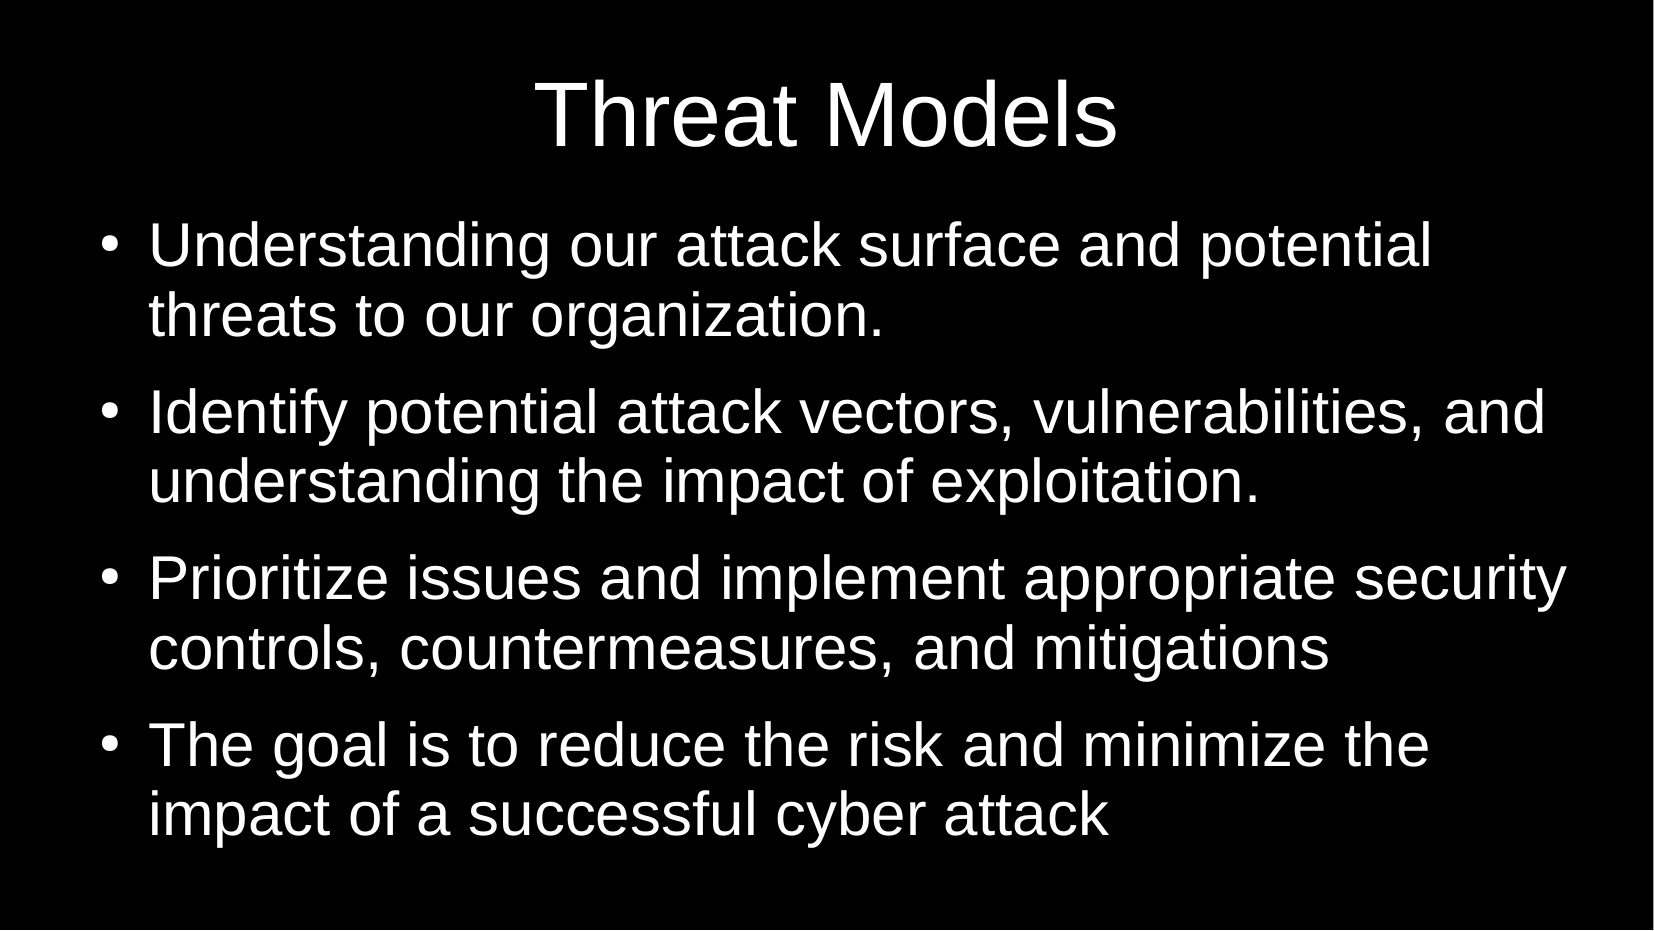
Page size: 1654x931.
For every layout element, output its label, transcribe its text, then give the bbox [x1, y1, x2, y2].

title Threat Models [82, 37, 1571, 193]
list Understanding our attack surface and potential threats to our organization. Identify potential attack vectors, vulnerabilities, and understanding the impact of exploitation. Prioritize issues and implement appropriate security controls, countermeasures, and mitigations The goal is to reduce the risk and minimize the impact of a successful cyber attack [82, 210, 1571, 863]
